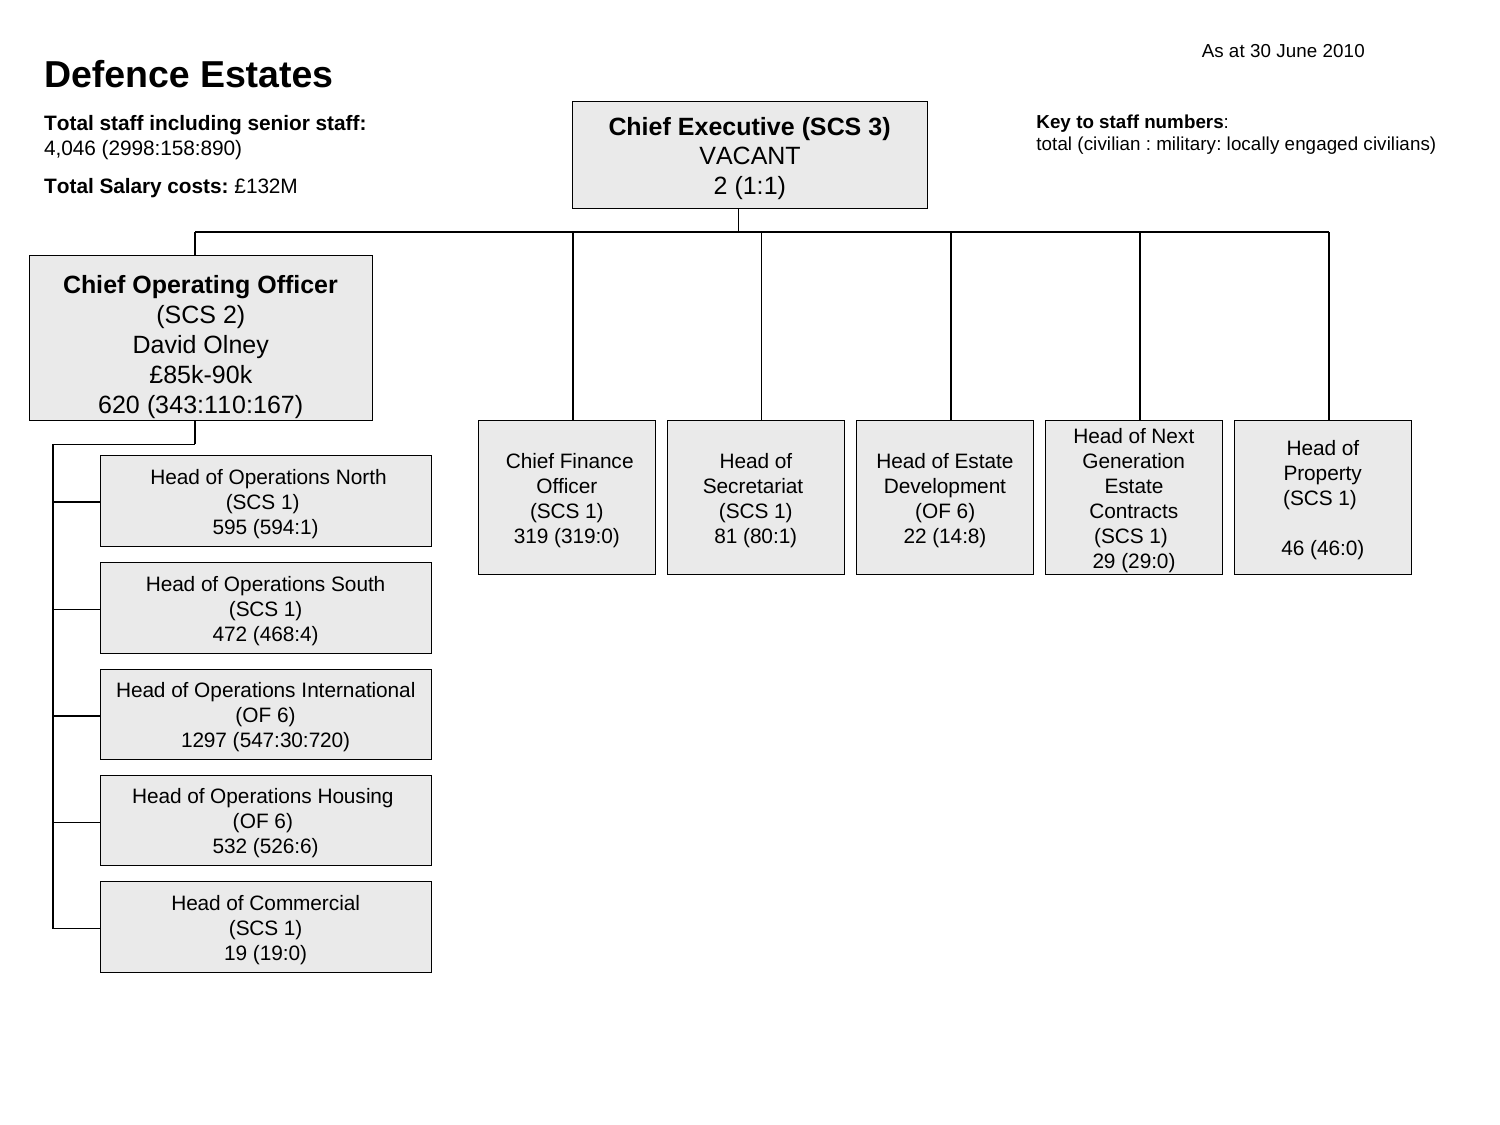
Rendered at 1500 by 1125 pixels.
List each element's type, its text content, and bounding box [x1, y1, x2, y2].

text_box Head of Estate Development (OF 6) 22 (14:8) [856, 420, 1034, 575]
text_box Chief Operating Officer (SCS 2) David Olney £85k-90k 620 (343:110:167) [29, 255, 373, 421]
text_box Head of Commercial (SCS 1) 19 (19:0) [100, 881, 432, 973]
text_box Head of Operations North (SCS 1) 595 (594:1) [100, 455, 432, 547]
text_box Head of Next Generation Estate Contracts (SCS 1) 29 (29:0) [1045, 420, 1223, 575]
text_box Chief Executive (SCS 3) VACANT 2 (1:1) [572, 101, 928, 209]
text_box Head of Property (SCS 1) 46 (46:0) [1234, 420, 1412, 575]
text_box Chief Finance Officer (SCS 1) 319 (319:0) [478, 420, 656, 575]
text_box Key to staff numbers: total (civilian : military: locally engaged civilians) [1021, 101, 1477, 163]
text_box Total staff including senior staff: 4,046 (2998:158:890) Total Salary costs: £132M [29, 101, 432, 206]
text_box Head of Operations South (SCS 1) 472 (468:4) [100, 562, 432, 654]
text_box Head of Operations Housing (OF 6) 532 (526:6) [100, 775, 432, 866]
text_box As at 30 June 2010 [1187, 31, 1436, 69]
text_box Head of Operations International (OF 6) 1297 (547:30:720) [100, 669, 432, 760]
text_box Head of Secretariat (SCS 1) 81 (80:1) [667, 420, 845, 575]
text_box Defence Estates [29, 42, 455, 104]
